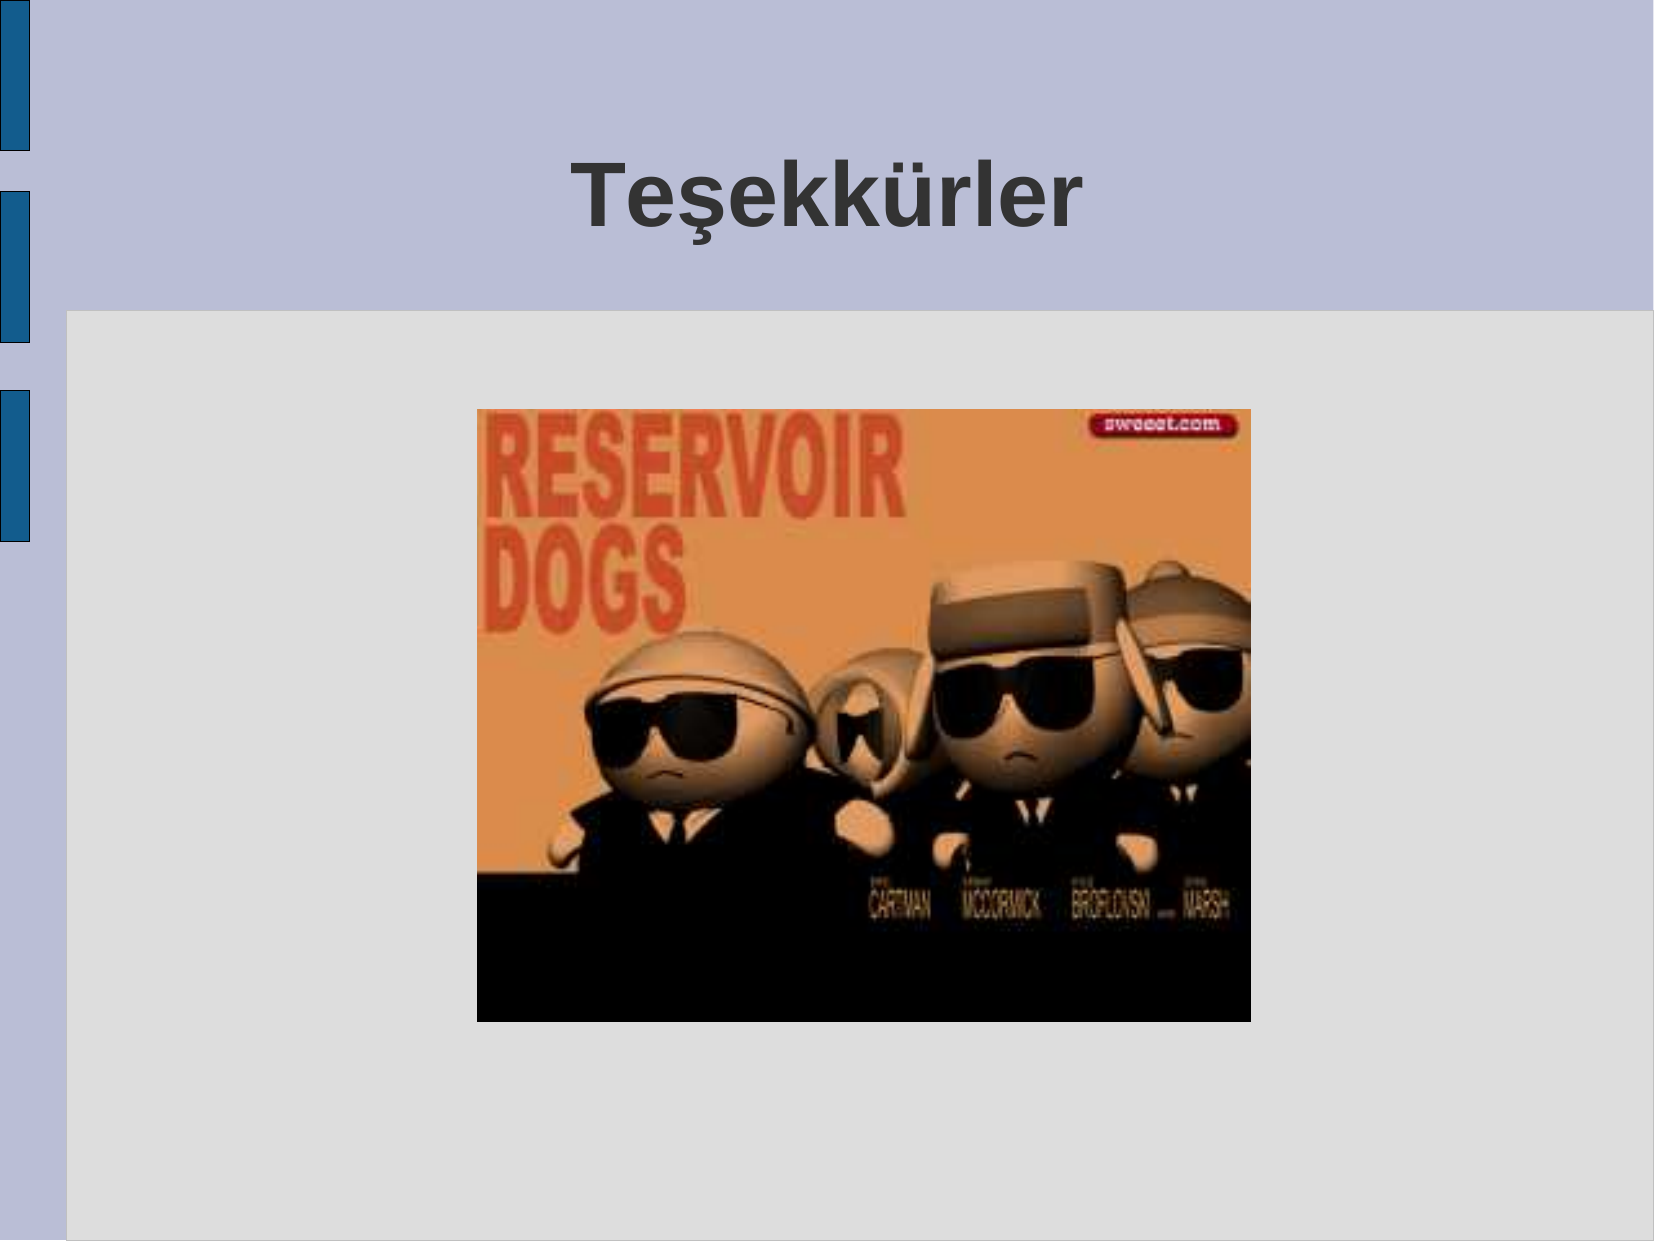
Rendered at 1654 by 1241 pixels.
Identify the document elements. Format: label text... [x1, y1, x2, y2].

title Teşekkürler [121, 91, 1534, 299]
picture [477, 409, 1251, 1022]
